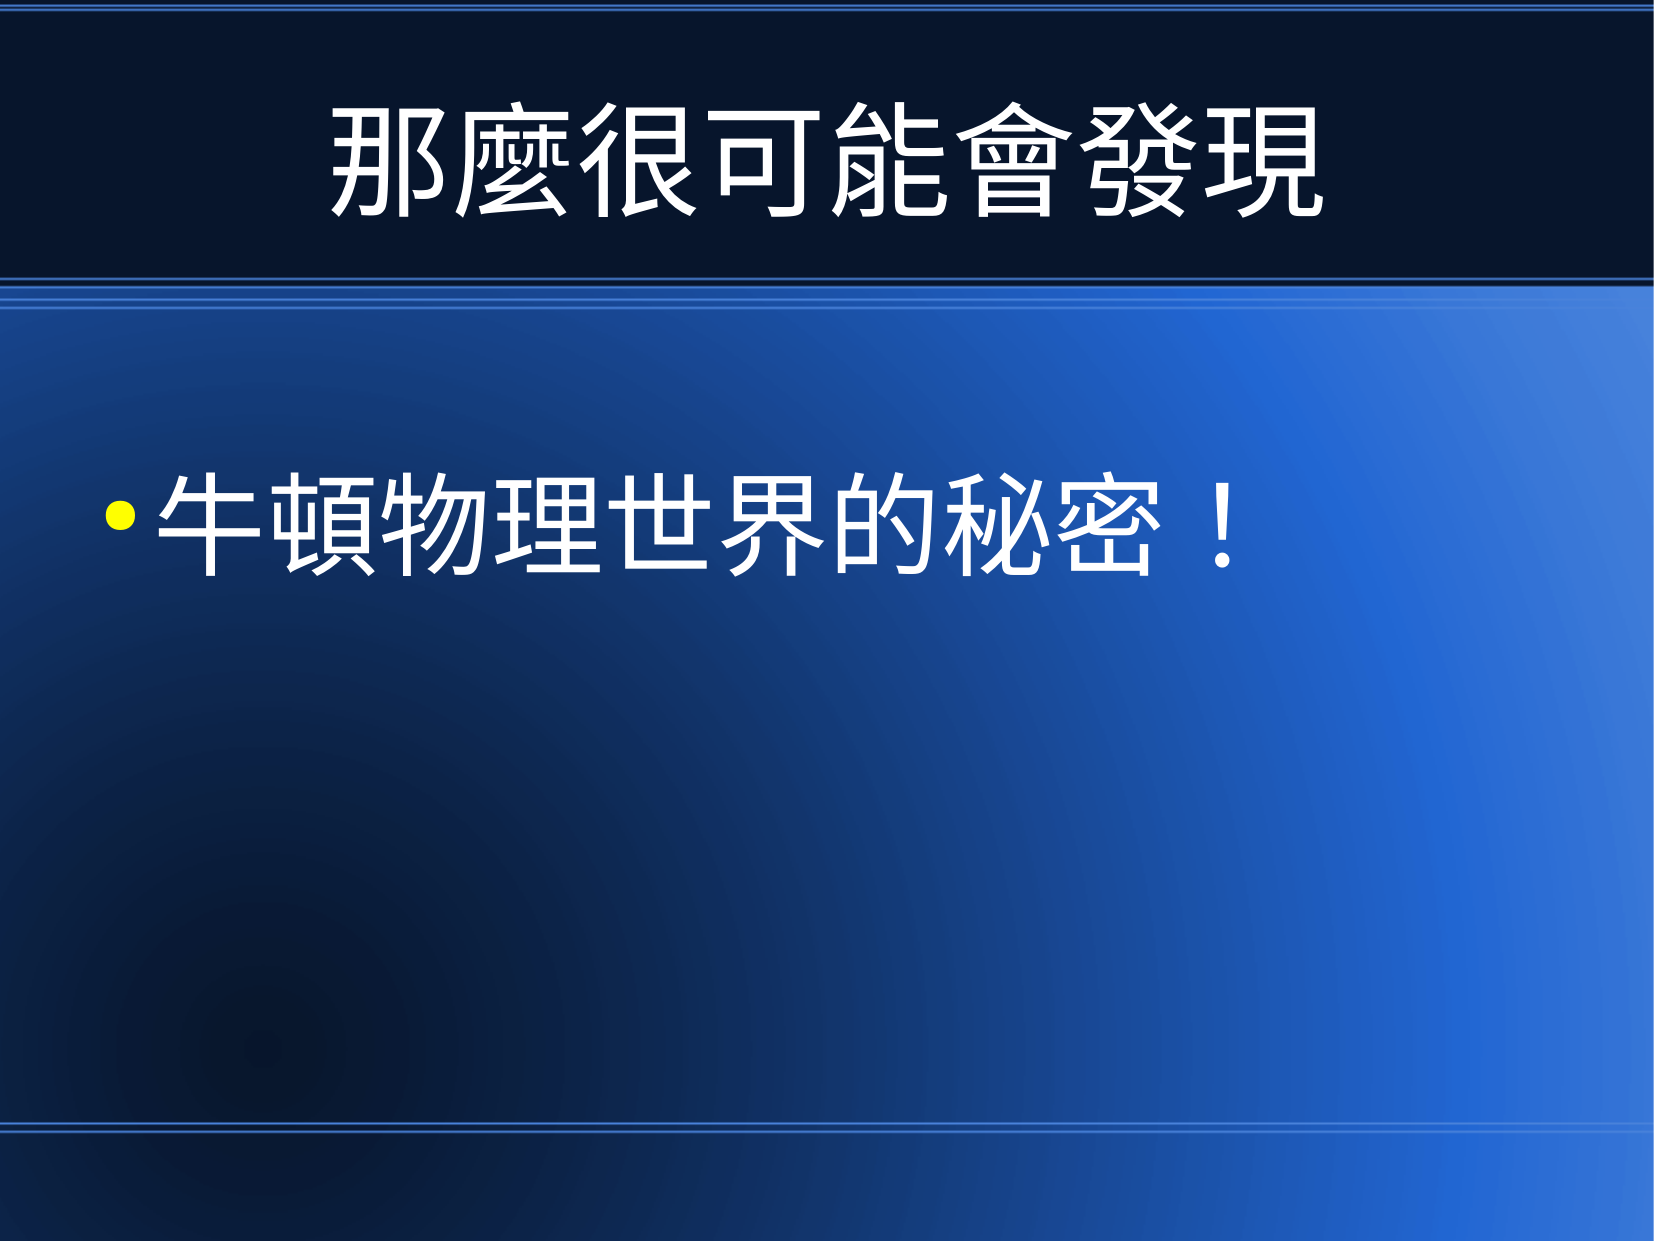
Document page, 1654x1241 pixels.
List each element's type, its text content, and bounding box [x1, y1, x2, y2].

list 牛頓物理世界的秘密！ [82, 355, 1571, 1241]
picture [0, 0, 1654, 1241]
title 那麼很可能會發現 [82, 49, 1571, 257]
